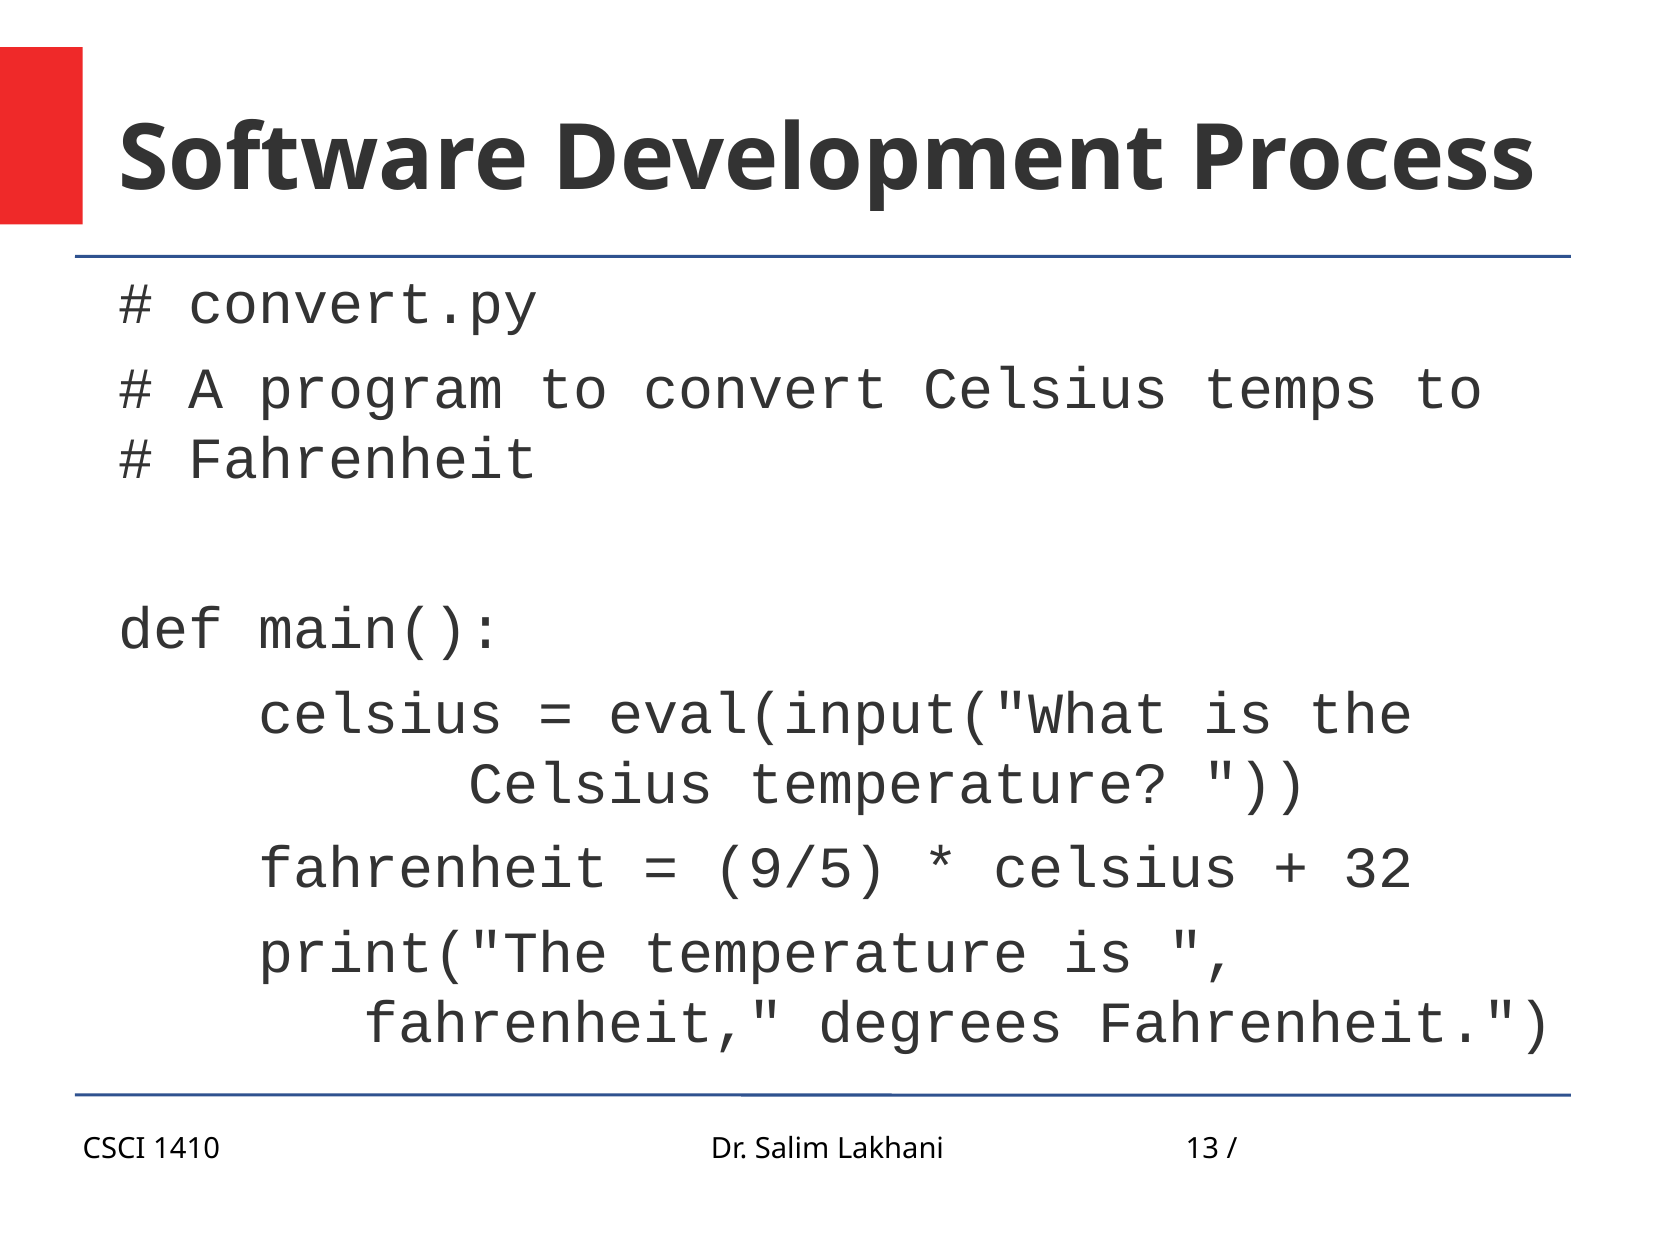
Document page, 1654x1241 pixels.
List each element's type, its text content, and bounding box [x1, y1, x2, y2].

text_box CSCI 1410 [82, 1129, 468, 1216]
list # convert.py # A program to convert Celsius temps to # Fahrenheit def main(): celsius = eval(input("What is the Celsius temperature? ")) fahrenheit = (9/5) * celsius + 32 print("The temperature is ", fahrenheit," degrees Fahrenheit.") [118, 265, 1576, 1081]
text_box Dr. Salim Lakhani [565, 1129, 1090, 1216]
text_box / [1185, 1129, 1571, 1216]
title Software Development Process [118, 49, 1571, 257]
